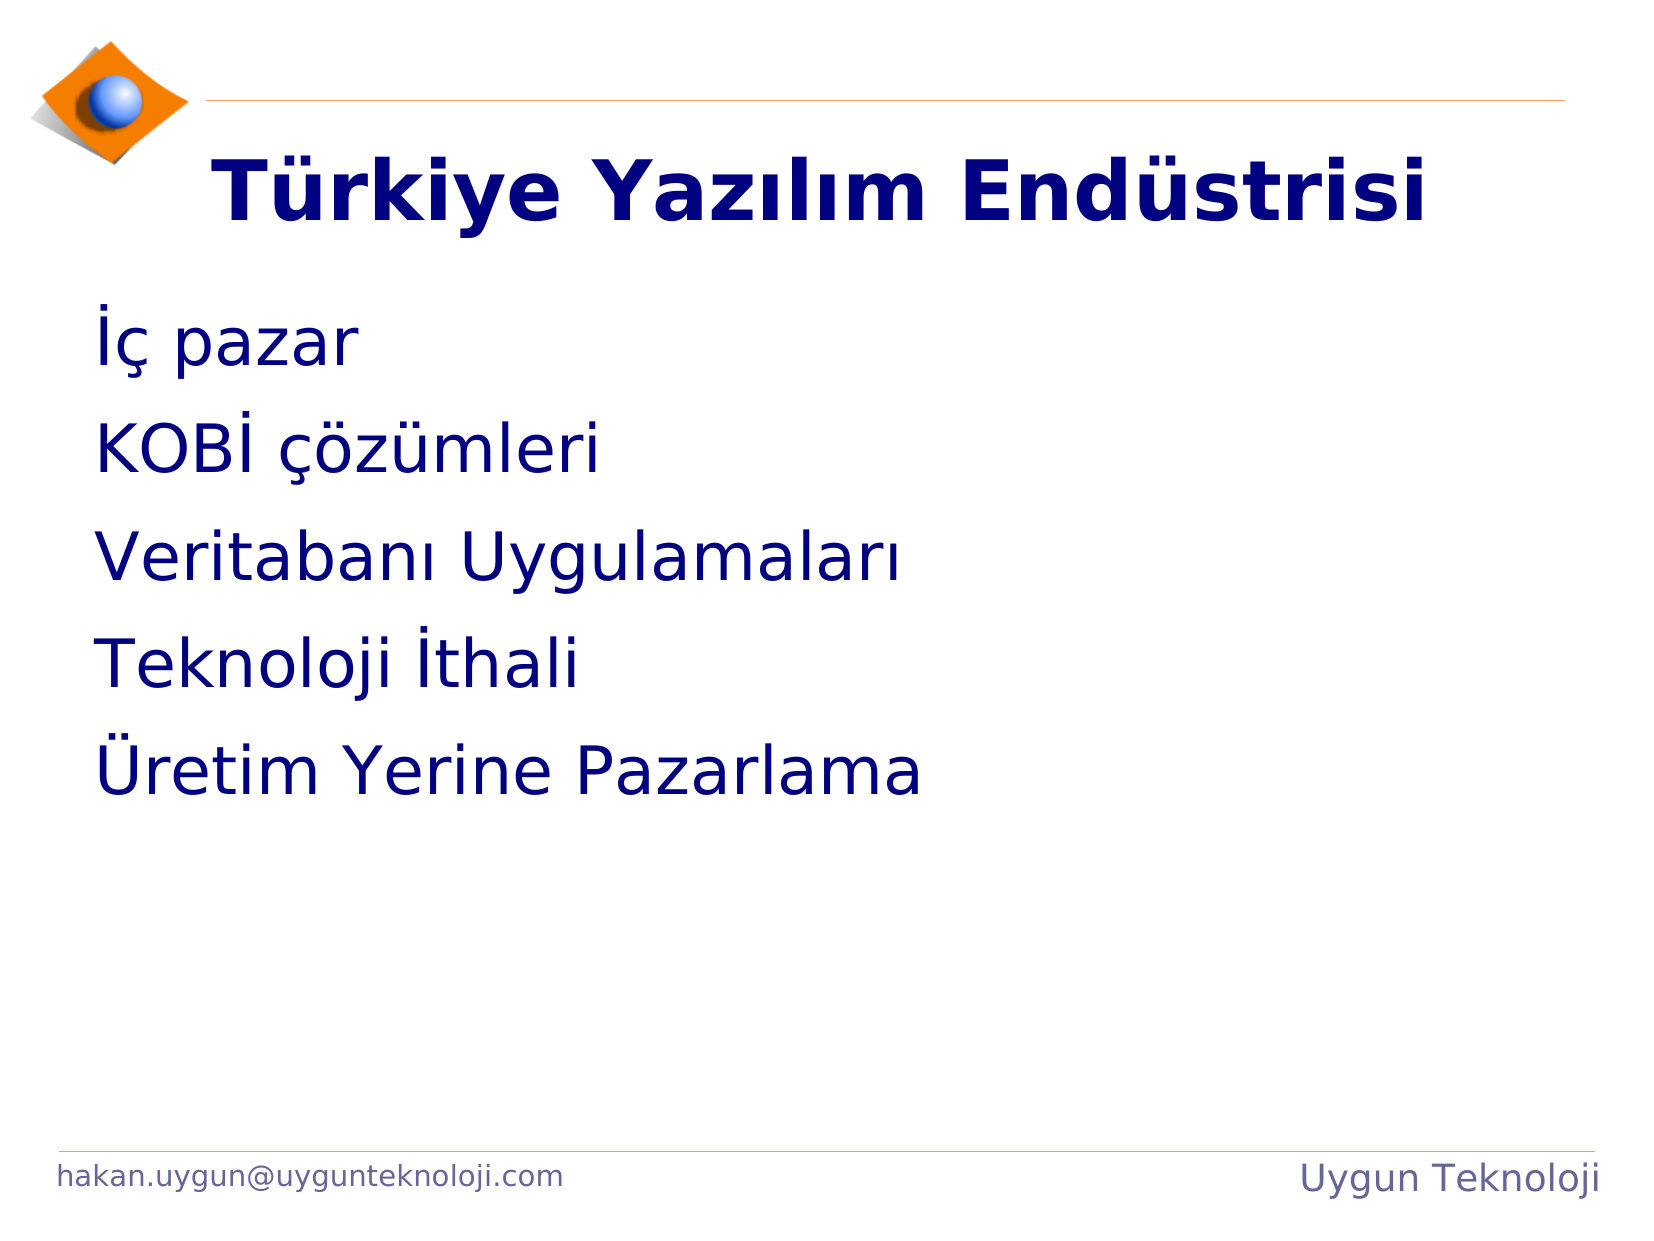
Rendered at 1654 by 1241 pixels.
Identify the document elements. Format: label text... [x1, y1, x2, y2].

picture [29, 29, 191, 178]
title Türkiye Yazılım Endüstrisi [76, 95, 1565, 288]
list İç pazar KOBİ çözümleri Veritabanı Uygulamaları Teknoloji İthali Üretim Yerine Pazarlama [76, 303, 1565, 1108]
